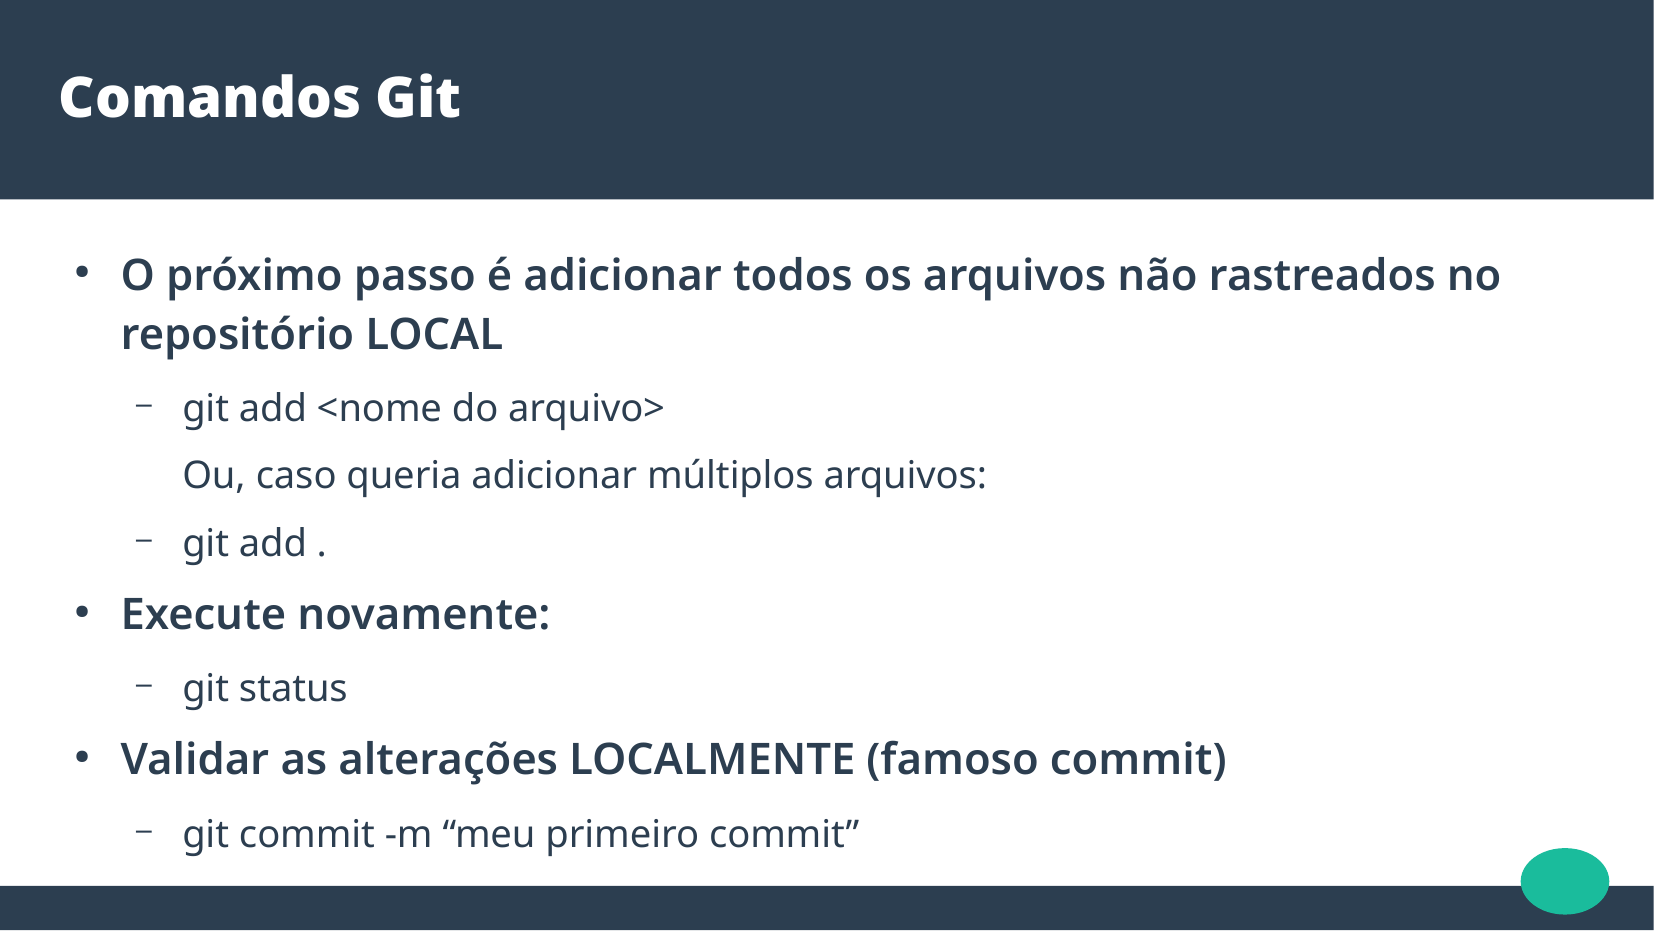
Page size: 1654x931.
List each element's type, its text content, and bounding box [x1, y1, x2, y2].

list O próximo passo é adicionar todos os arquivos não rastreados no repositório LOCAL git add <nome do arquivo> Ou, caso queria adicionar múltiplos arquivos: git add . Execute novamente: git status Validar as alterações LOCALMENTE (famoso commit) git commit -m “meu primeiro commit” [59, 243, 1595, 864]
title Comandos Git [59, 37, 1595, 156]
